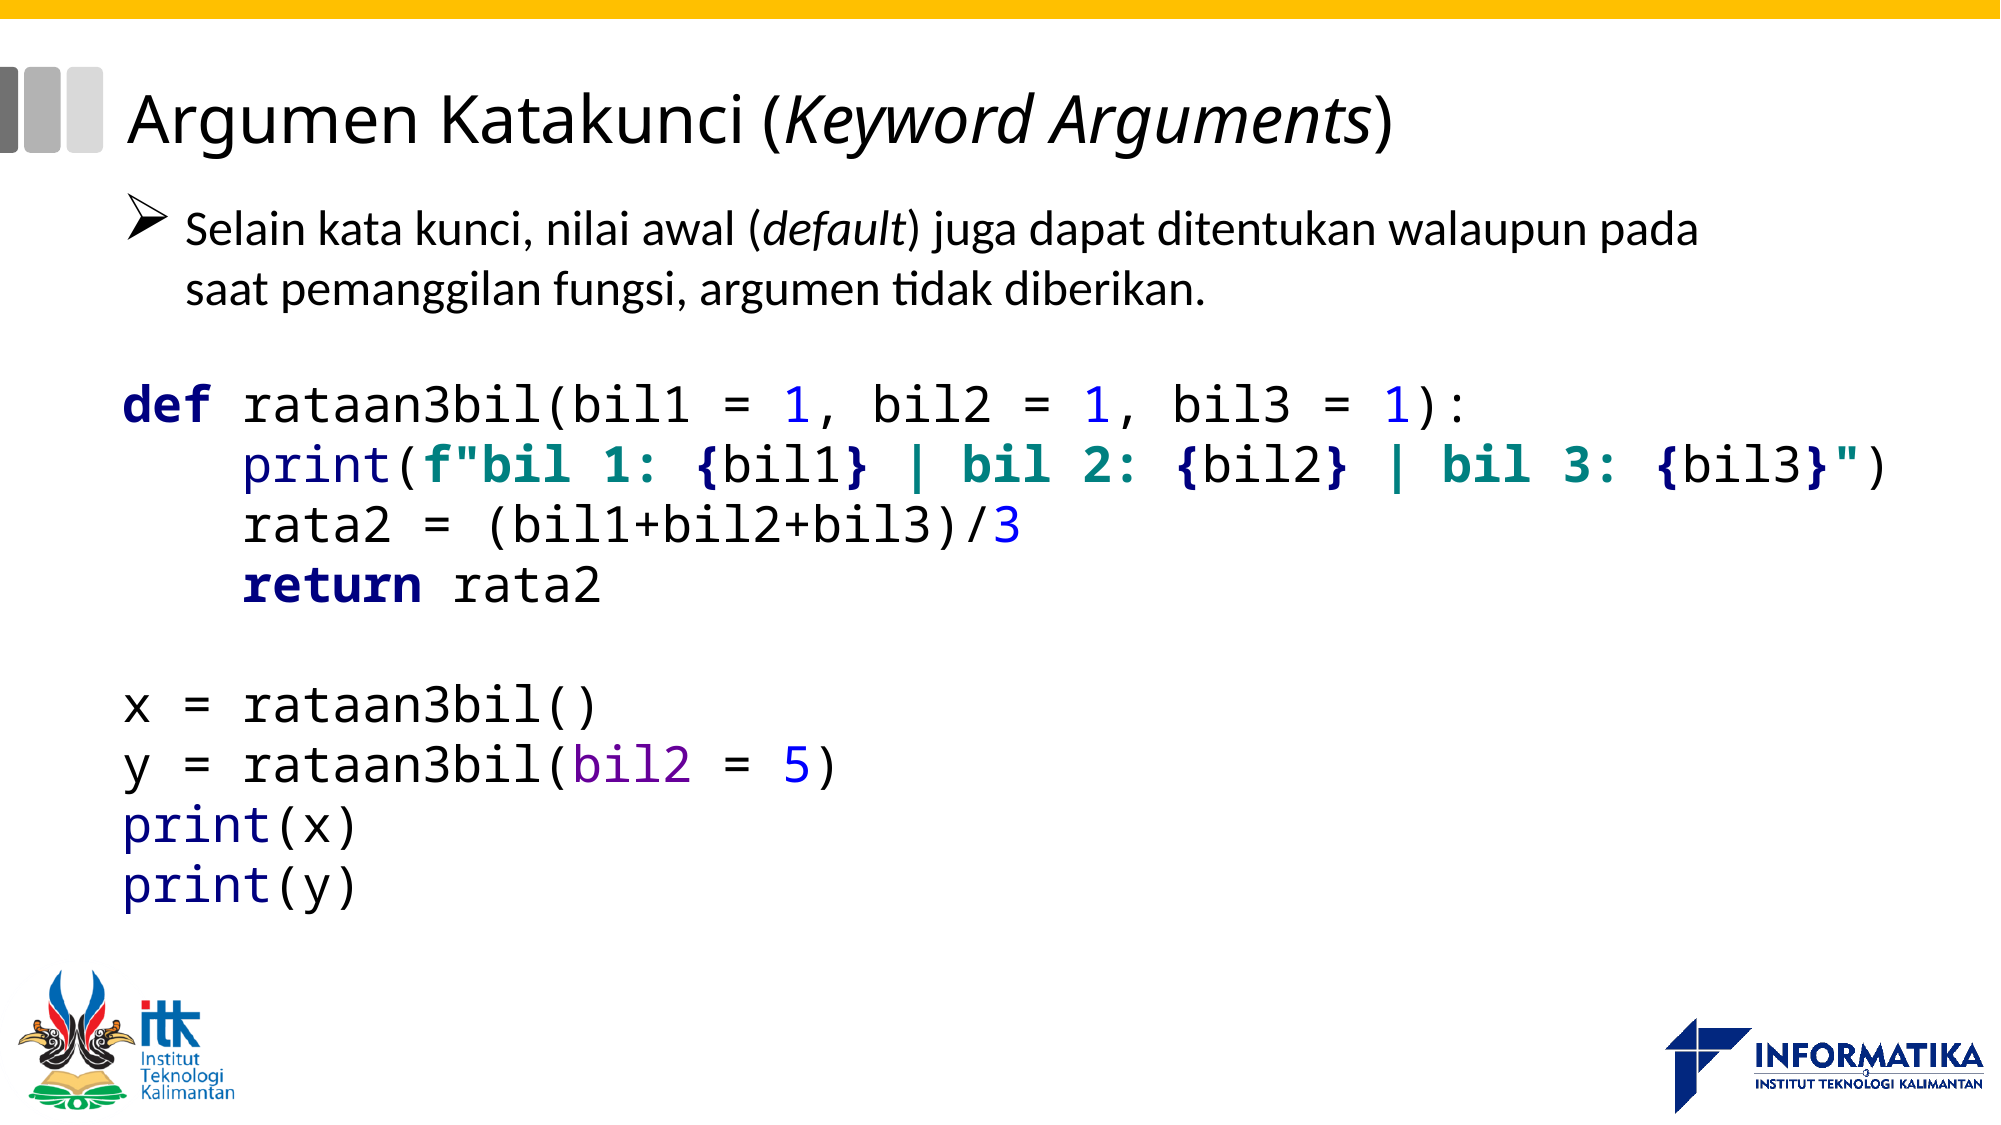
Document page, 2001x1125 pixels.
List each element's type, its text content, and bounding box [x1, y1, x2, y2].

picture [0, 935, 253, 1125]
title Argumen Katakunci (Keyword Arguments) [107, 66, 1833, 284]
text_box [0, 0, 2000, 19]
picture [1664, 1017, 1984, 1114]
text_box Selain kata kunci, nilai awal (default) juga dapat ditentukan walaupun pada saat pemanggilan fungsi, argumen tidak diberikan. [107, 187, 1794, 323]
text_box def rataan3bil(bil1 = 1, bil2 = 1, bil3 = 1): print(f"bil 1: {bil1} | bil 2: {bil2} | bil 3: {bil3}") rata2 = (bil1+bil2+bil3)/3 return rata2 x = rataan3bil() y = rataan3bil(bil2 = 5) print(x) print(y) [102, 362, 1961, 923]
